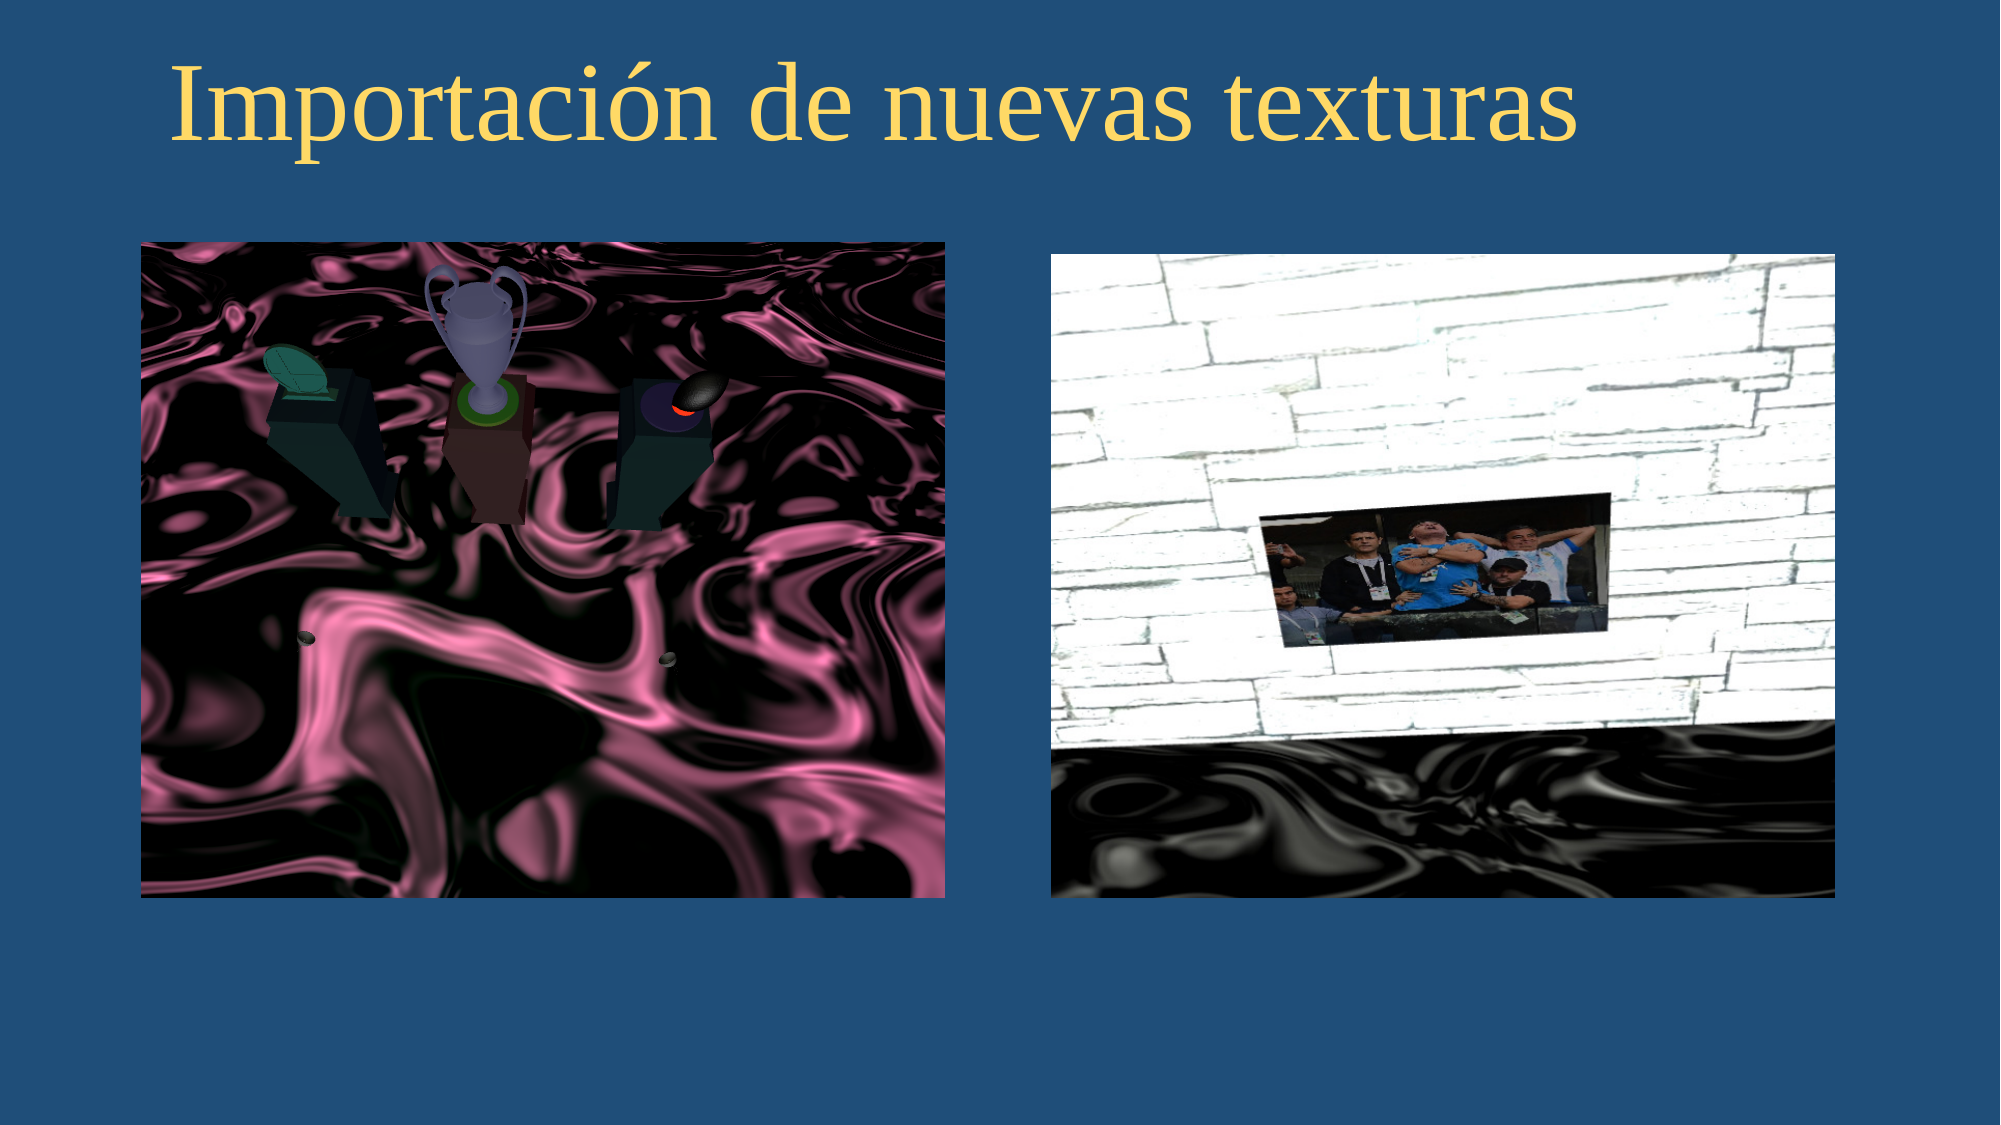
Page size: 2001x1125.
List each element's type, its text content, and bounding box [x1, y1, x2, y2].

picture [1051, 254, 1835, 898]
picture [141, 242, 945, 898]
title Importación de nuevas texturas [153, 0, 1879, 213]
